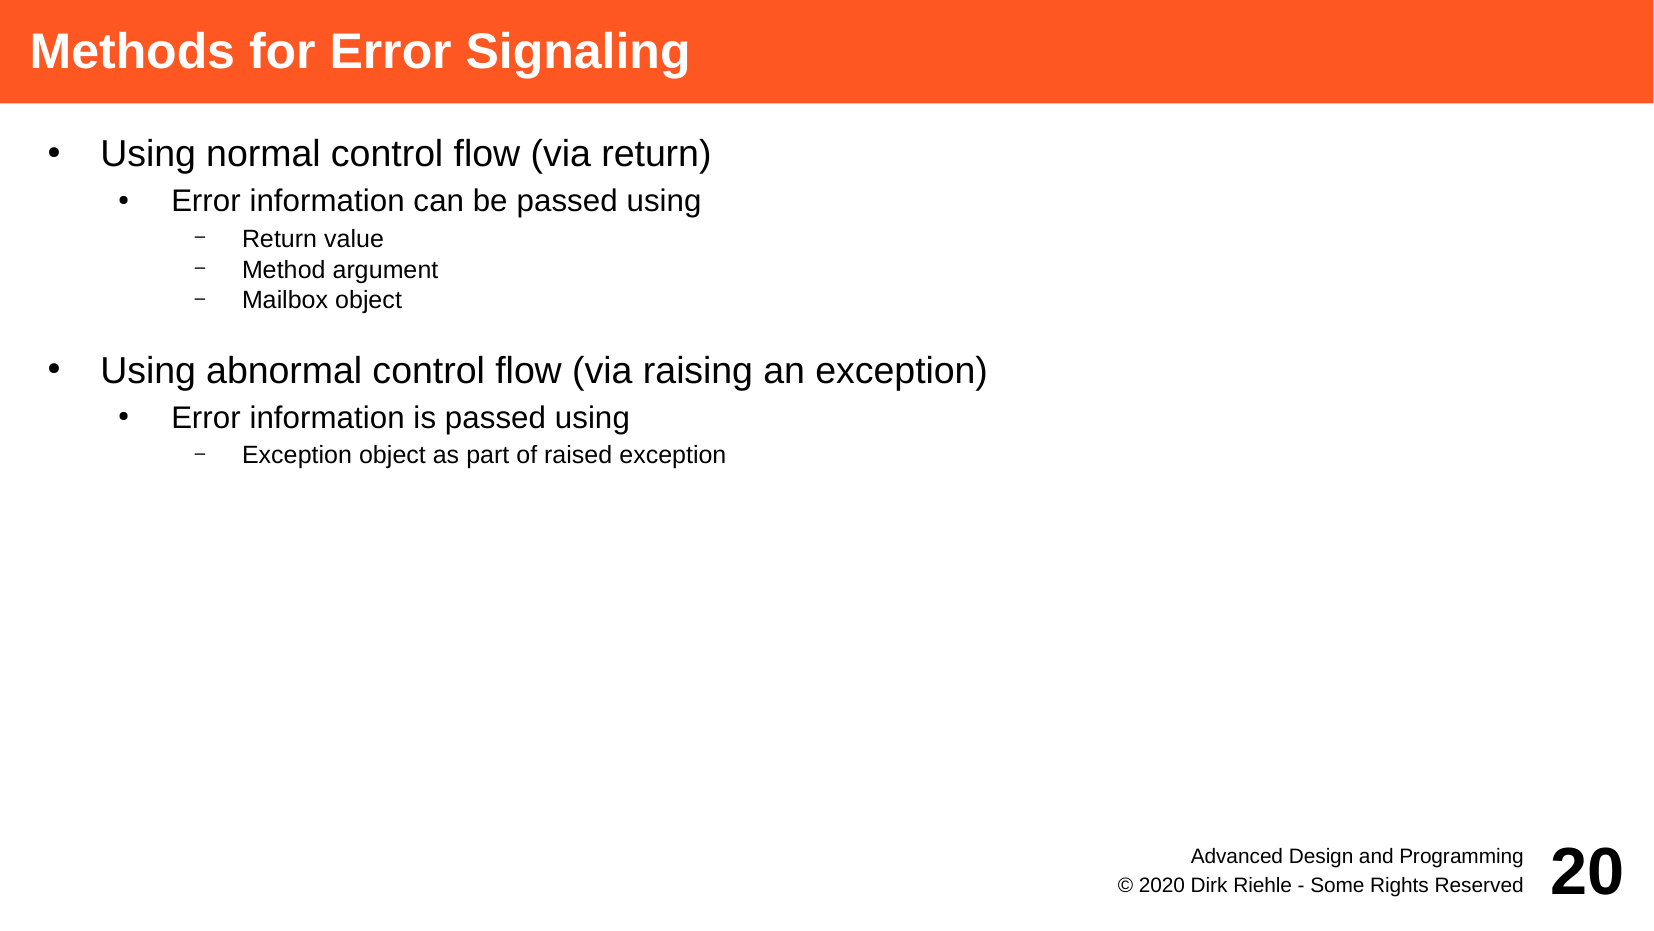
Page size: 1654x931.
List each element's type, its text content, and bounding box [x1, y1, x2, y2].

list Using normal control flow (via return) Error information can be passed using Return value Method argument Mailbox object Using abnormal control flow (via raising an exception) Error information is passed using Exception object as part of raised exception [29, 132, 1625, 813]
title Methods for Error Signaling [0, 0, 1654, 104]
